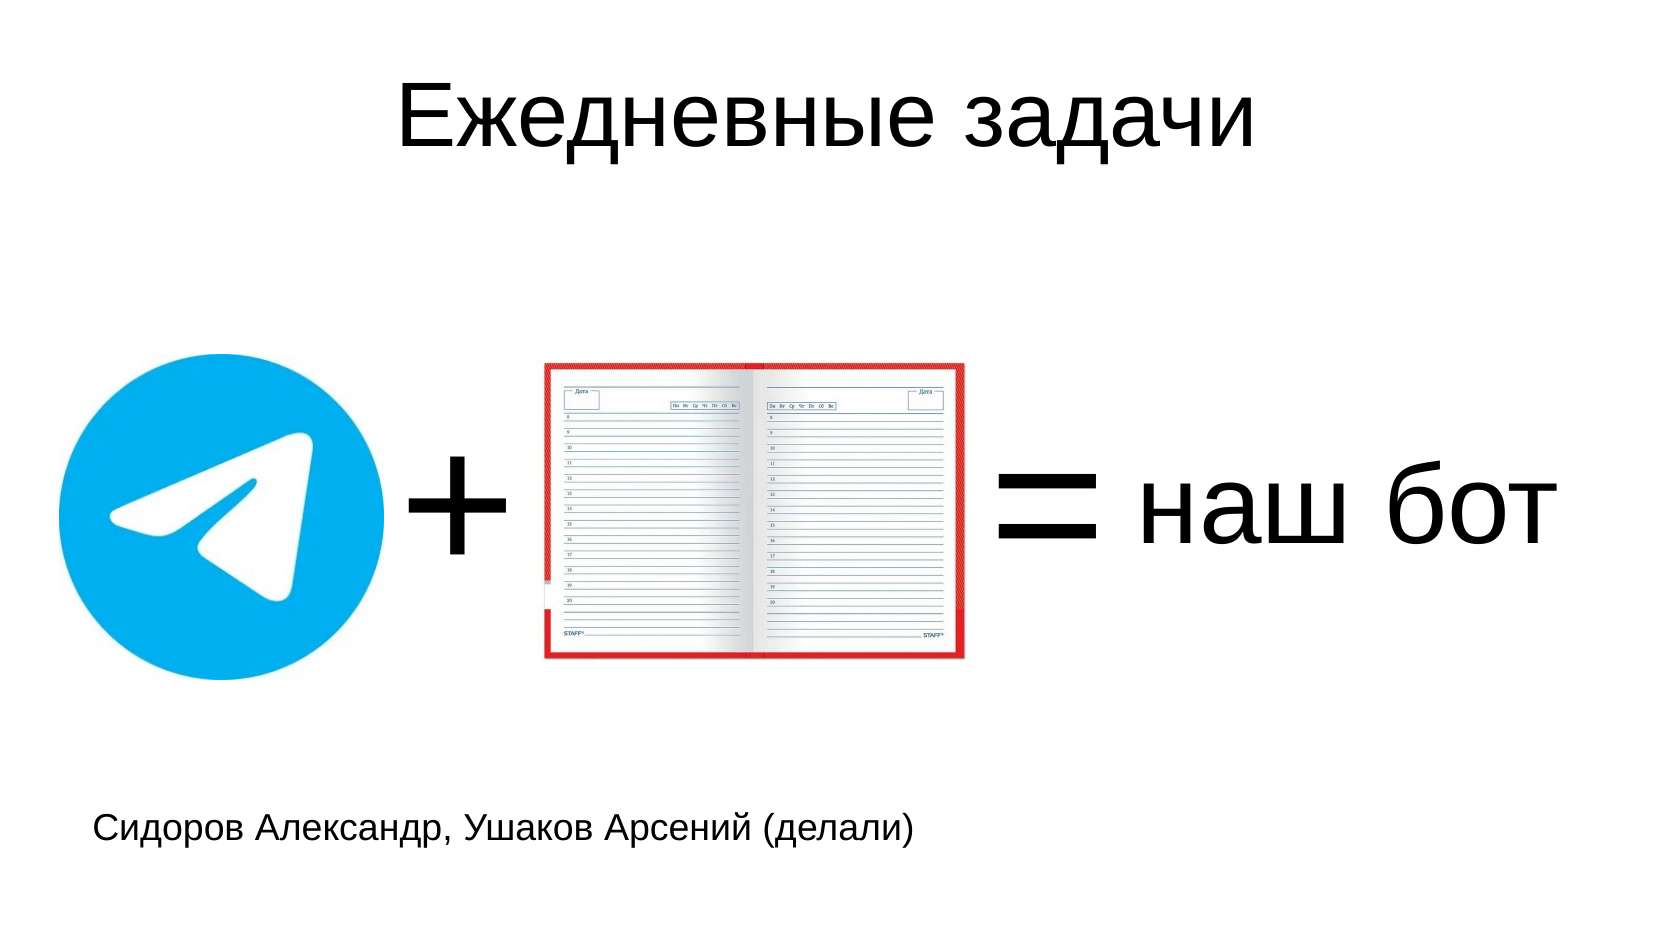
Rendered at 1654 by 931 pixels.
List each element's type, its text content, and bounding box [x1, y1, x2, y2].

picture [59, 354, 207, 502]
picture [59, 533, 209, 680]
text_box Сидоров Александр, Ушаков Арсений (делали) [77, 799, 1595, 899]
text_box наш бот [1122, 434, 1625, 701]
text_box = [974, 383, 1182, 623]
title Ежедневные задачи [82, 37, 1571, 193]
picture [531, 354, 974, 667]
picture [235, 354, 384, 501]
text_box + [385, 383, 532, 711]
picture [109, 433, 313, 602]
picture [236, 531, 384, 680]
